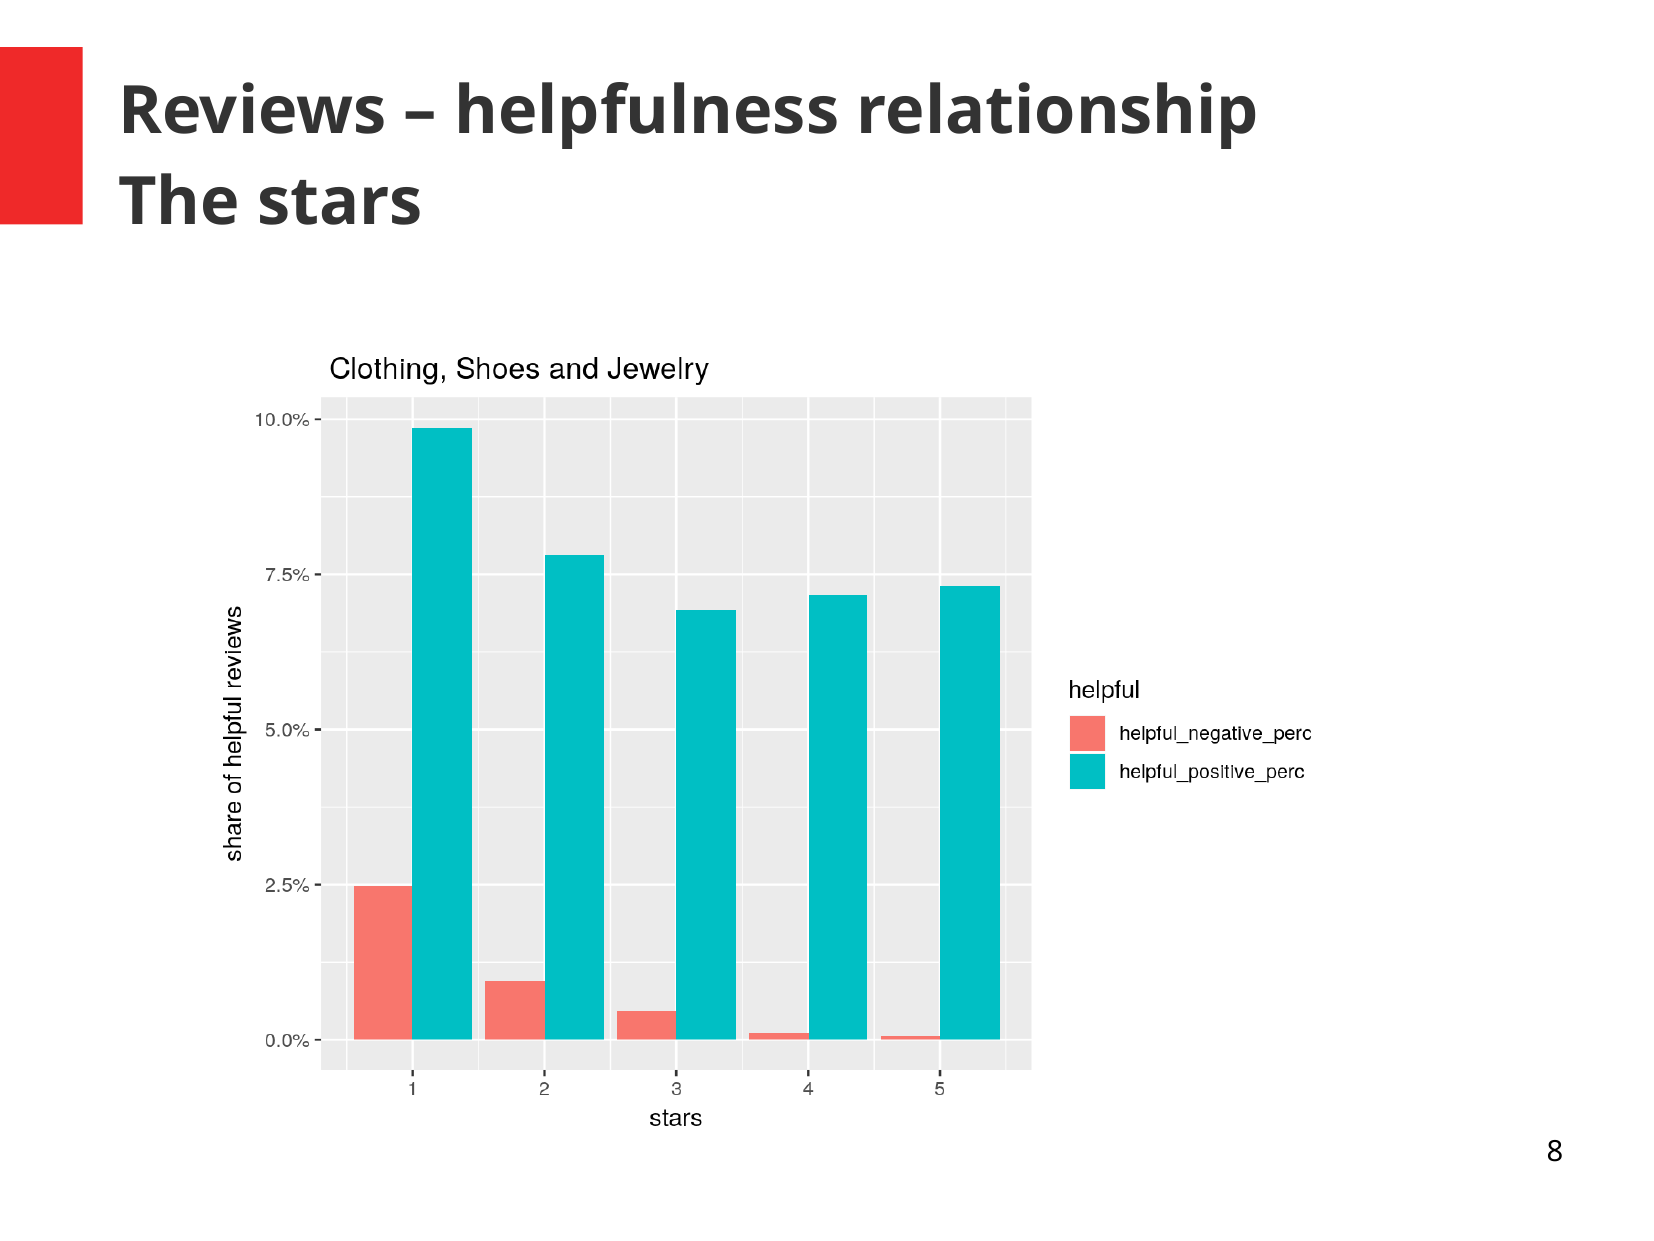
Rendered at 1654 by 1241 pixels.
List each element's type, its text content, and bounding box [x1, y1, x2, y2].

picture [210, 344, 1336, 1147]
title Reviews – helpfulness relationship The stars [118, 75, 1571, 231]
